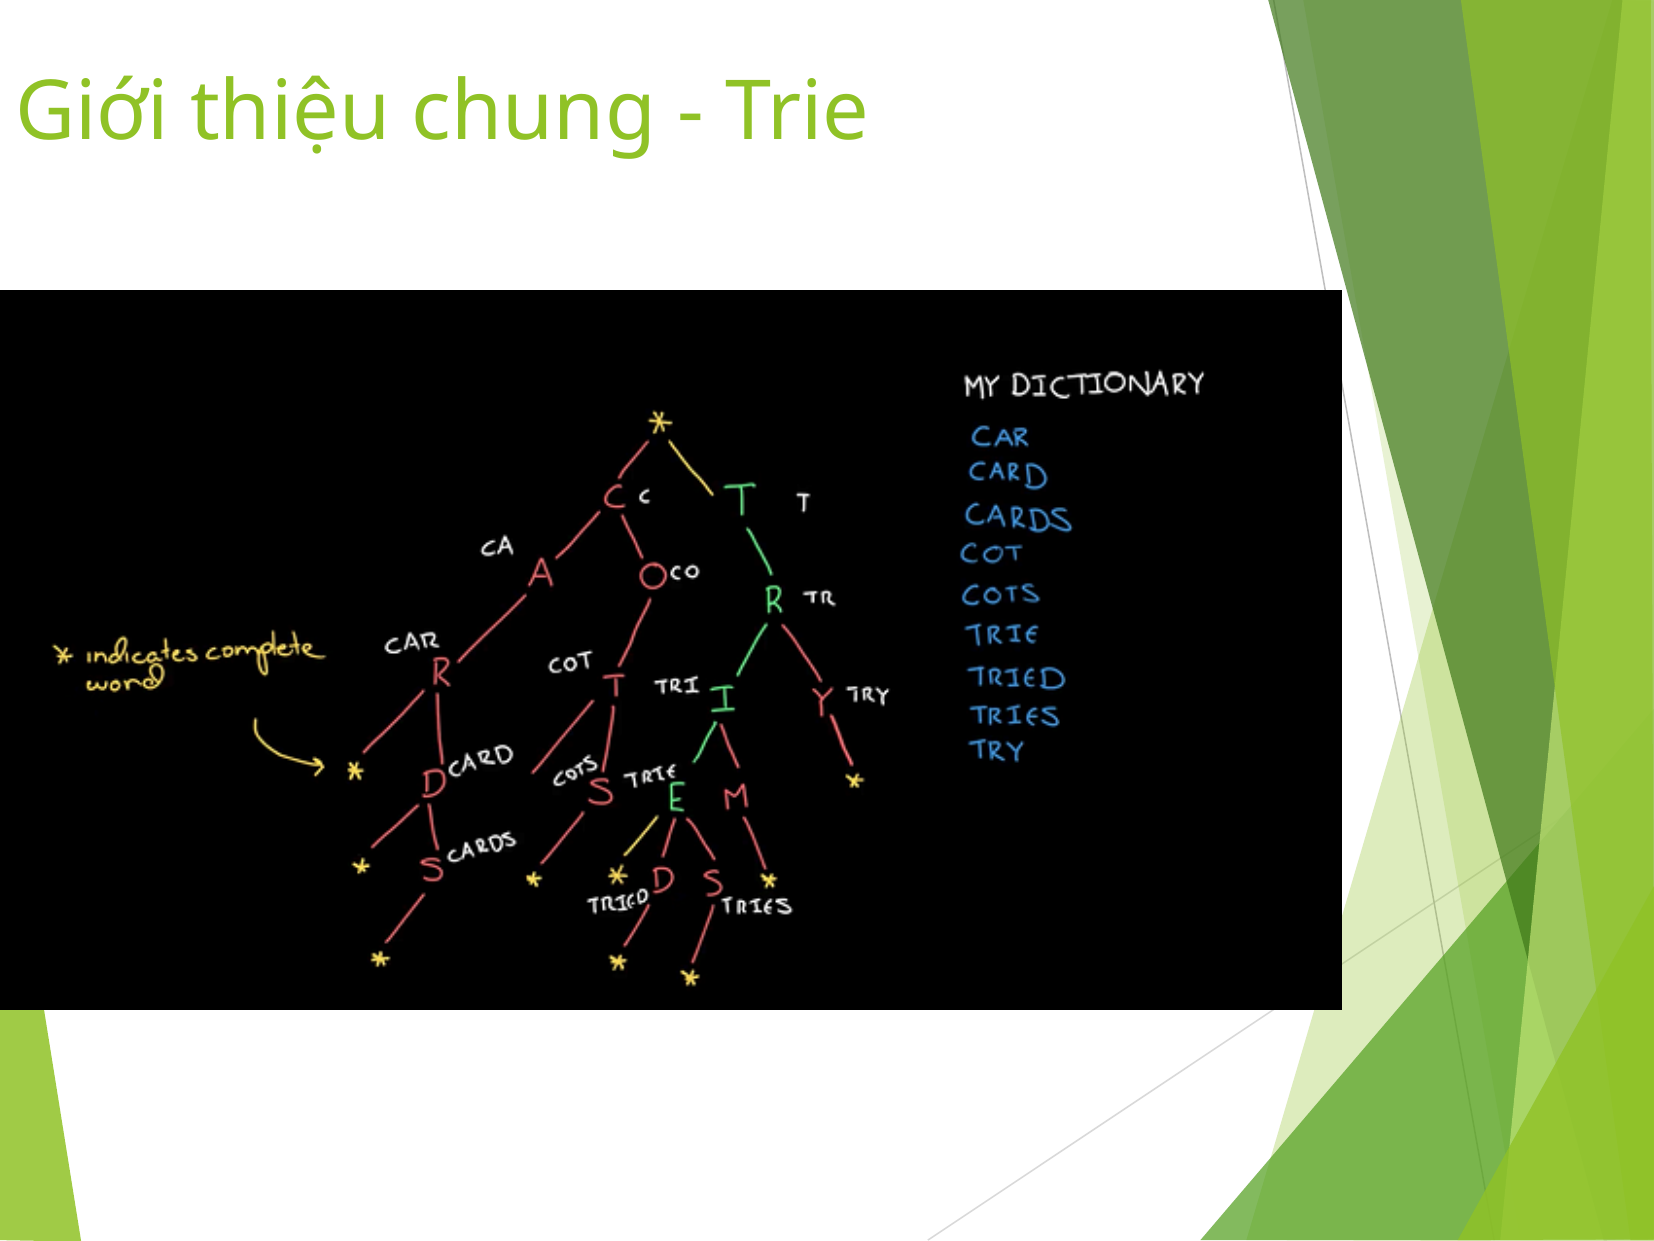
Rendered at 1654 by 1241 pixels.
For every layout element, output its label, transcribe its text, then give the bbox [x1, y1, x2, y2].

title Giới thiệu chung - Trie [0, 49, 1489, 257]
picture [0, 290, 1342, 1010]
